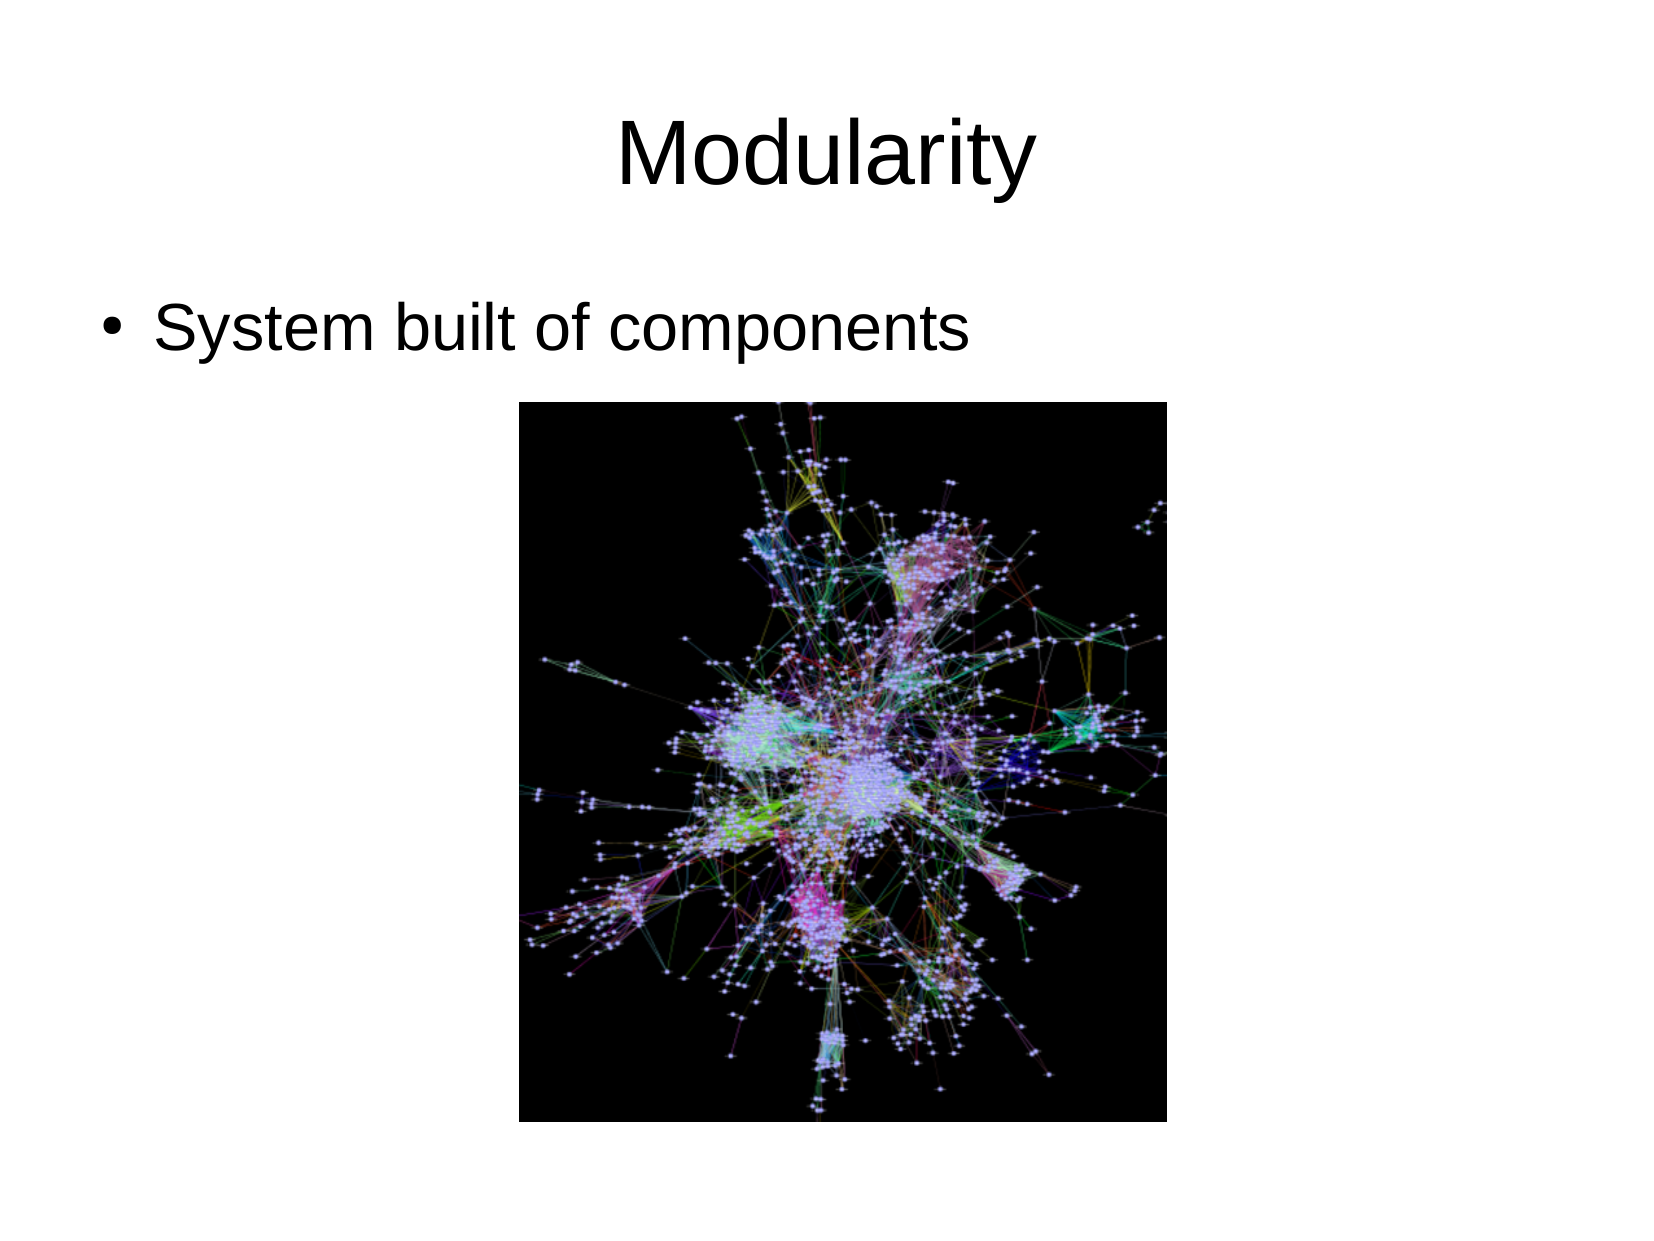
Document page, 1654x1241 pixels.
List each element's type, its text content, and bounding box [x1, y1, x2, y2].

title Modularity [82, 49, 1571, 257]
picture [519, 402, 1167, 1123]
list System built of components [82, 290, 1571, 1010]
